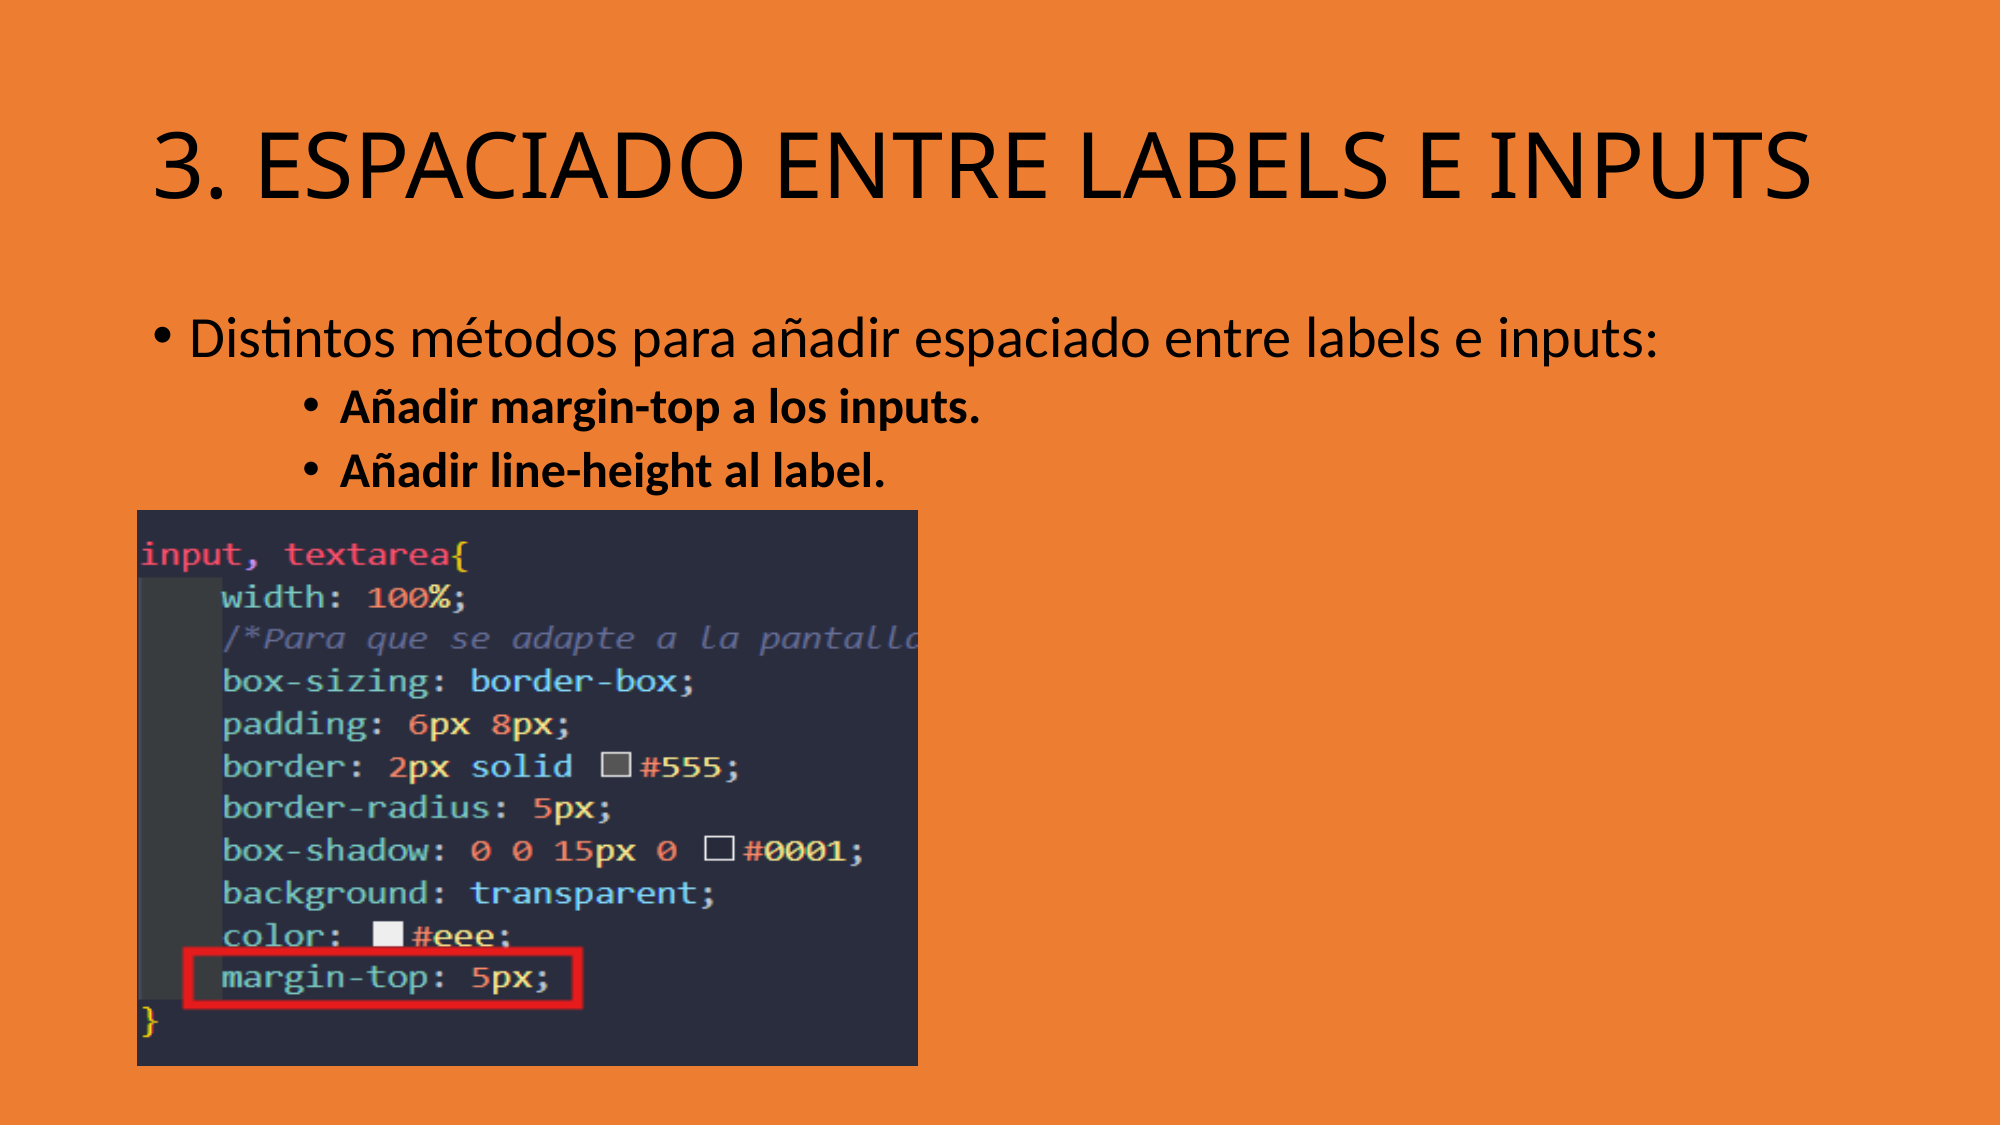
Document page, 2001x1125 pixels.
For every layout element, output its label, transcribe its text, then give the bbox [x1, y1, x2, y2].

picture [137, 510, 918, 1066]
title 3. ESPACIADO ENTRE LABELS E INPUTS [137, 59, 1863, 278]
list Distintos métodos para añadir espaciado entre labels e inputs: Añadir margin-top a los inputs. Añadir line-height al label. [137, 299, 1863, 1014]
